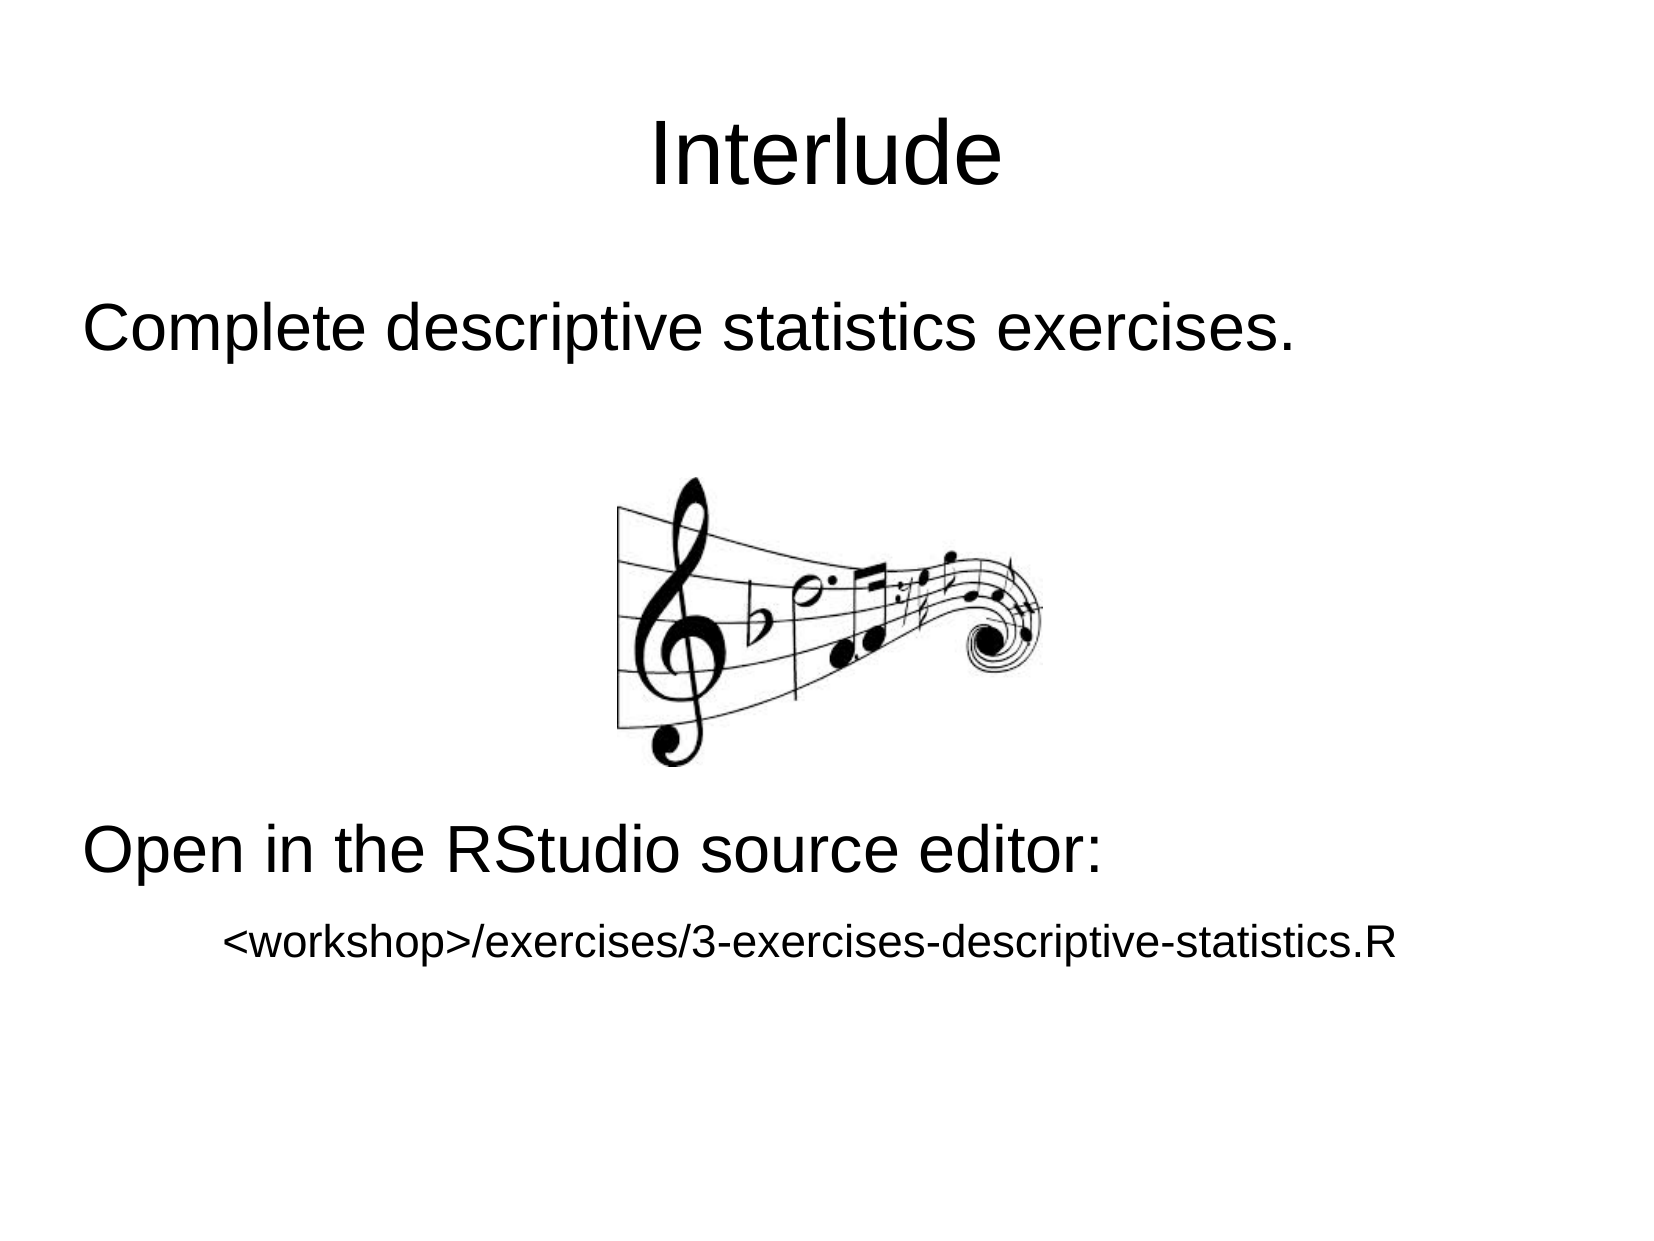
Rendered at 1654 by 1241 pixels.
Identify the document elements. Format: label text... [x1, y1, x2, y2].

picture [617, 477, 1043, 767]
list Complete descriptive statistics exercises. Open in the RStudio source editor: <workshop>/exercises/3-exercises-descriptive-statistics.R [82, 290, 1538, 1010]
title Interlude [82, 49, 1571, 257]
